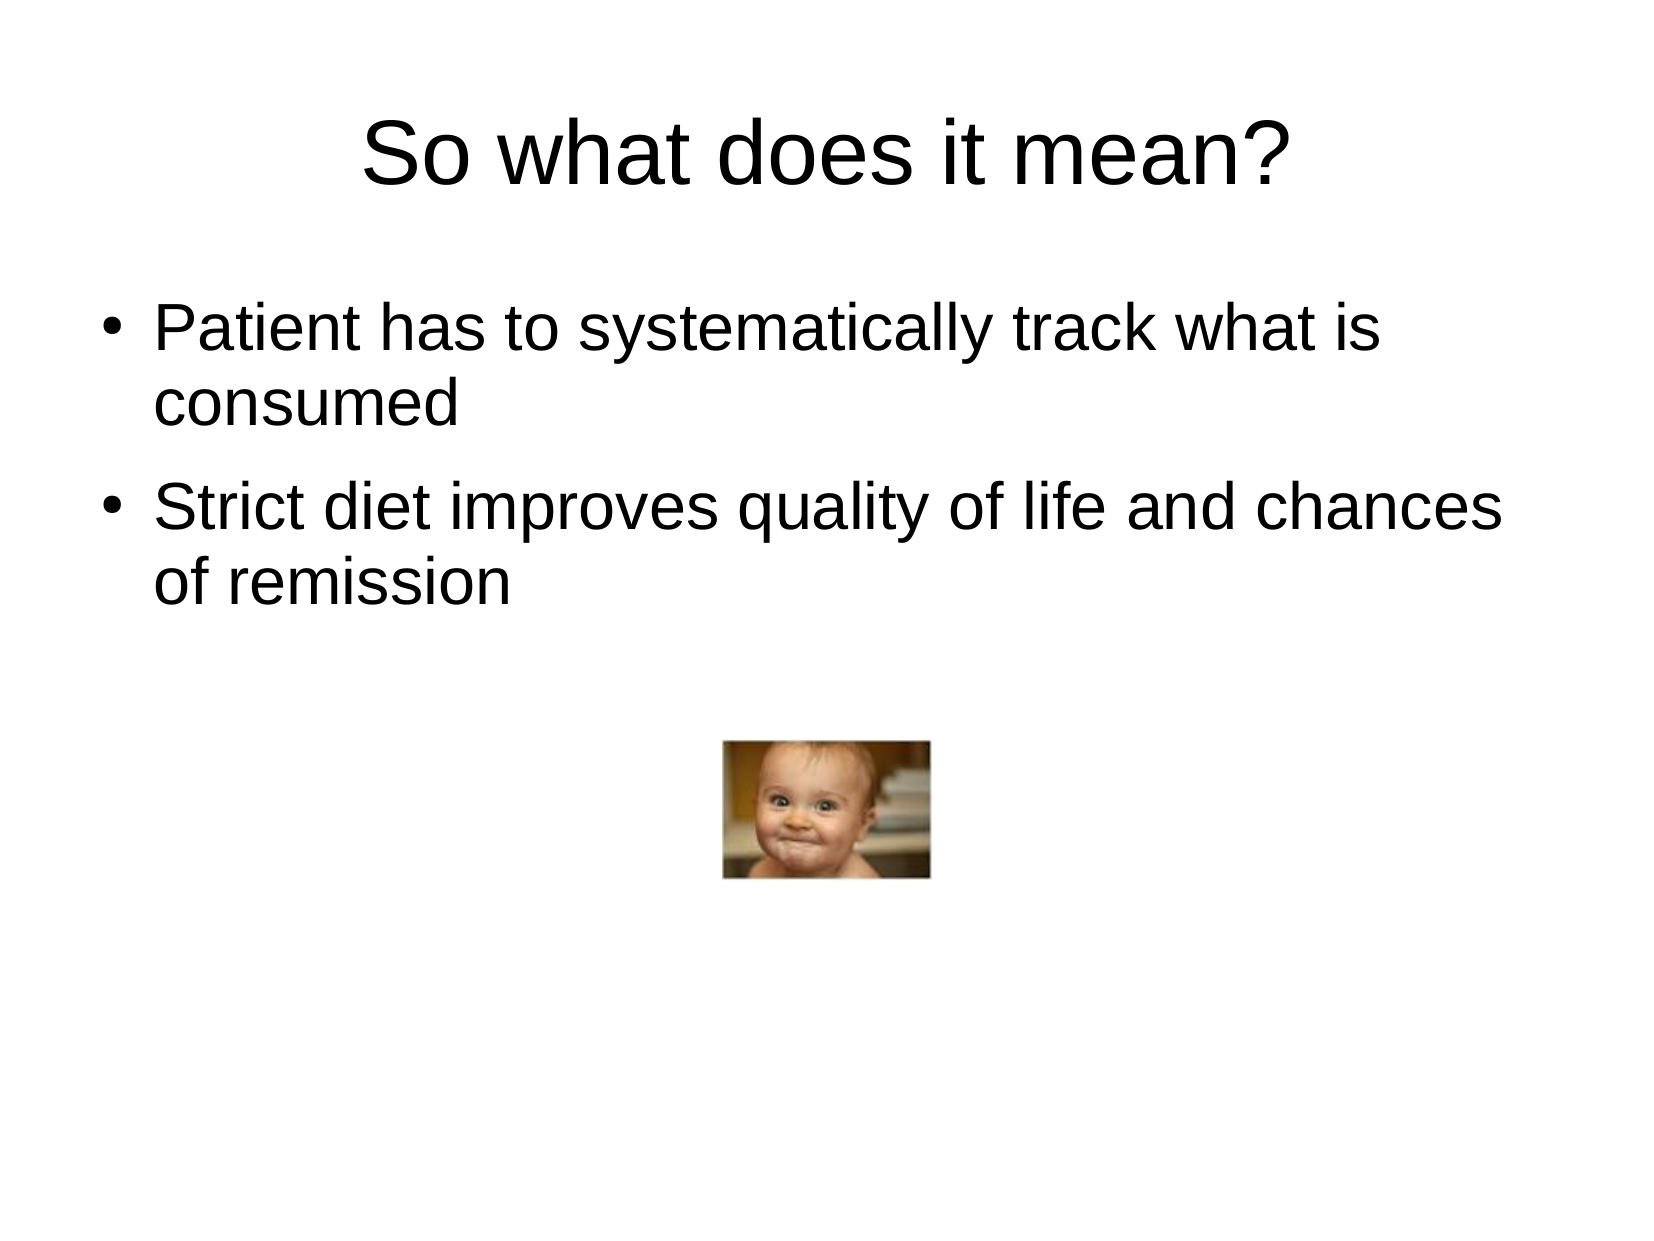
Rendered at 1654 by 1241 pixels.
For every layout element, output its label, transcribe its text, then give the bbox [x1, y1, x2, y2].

picture [721, 739, 933, 881]
title So what does it mean? [82, 49, 1571, 257]
list Patient has to systematically track what is consumed Strict diet improves quality of life and chances of remission [82, 290, 1571, 1010]
